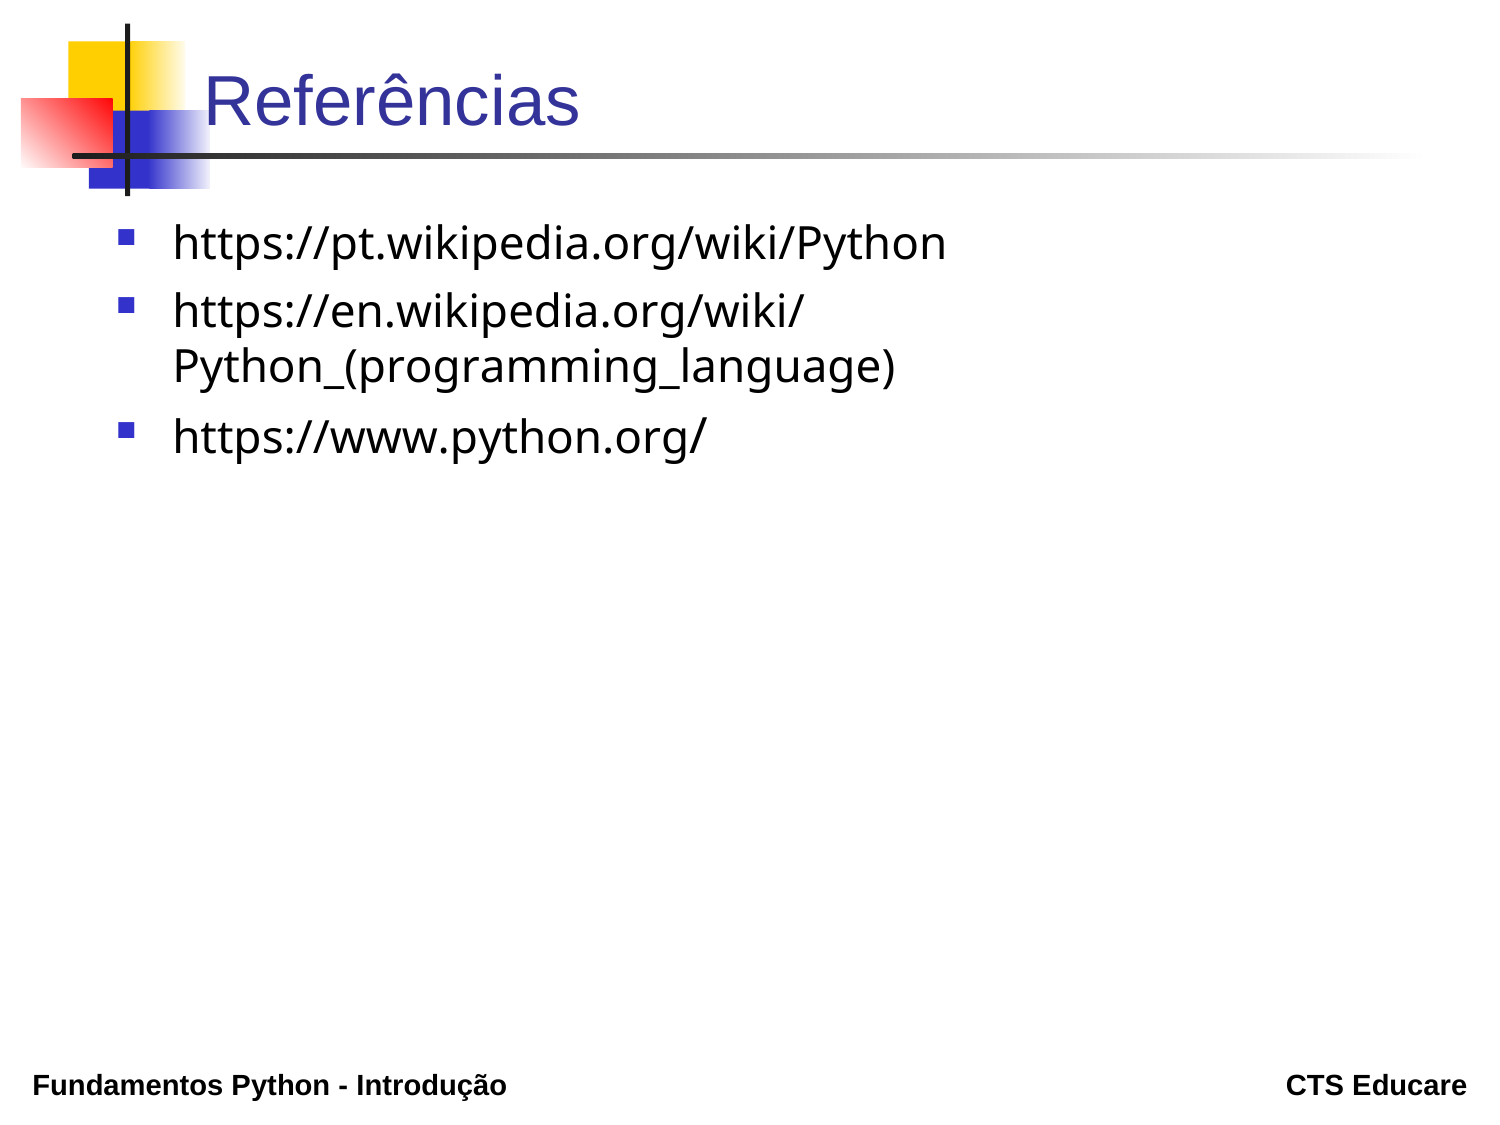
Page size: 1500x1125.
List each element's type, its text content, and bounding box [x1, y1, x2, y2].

list https://pt.wikipedia.org/wiki/Python https://en.wikipedia.org/wiki/Python_(programming_language) https://www.python.org/ [100, 206, 1447, 1024]
title Referências [188, 46, 1468, 149]
